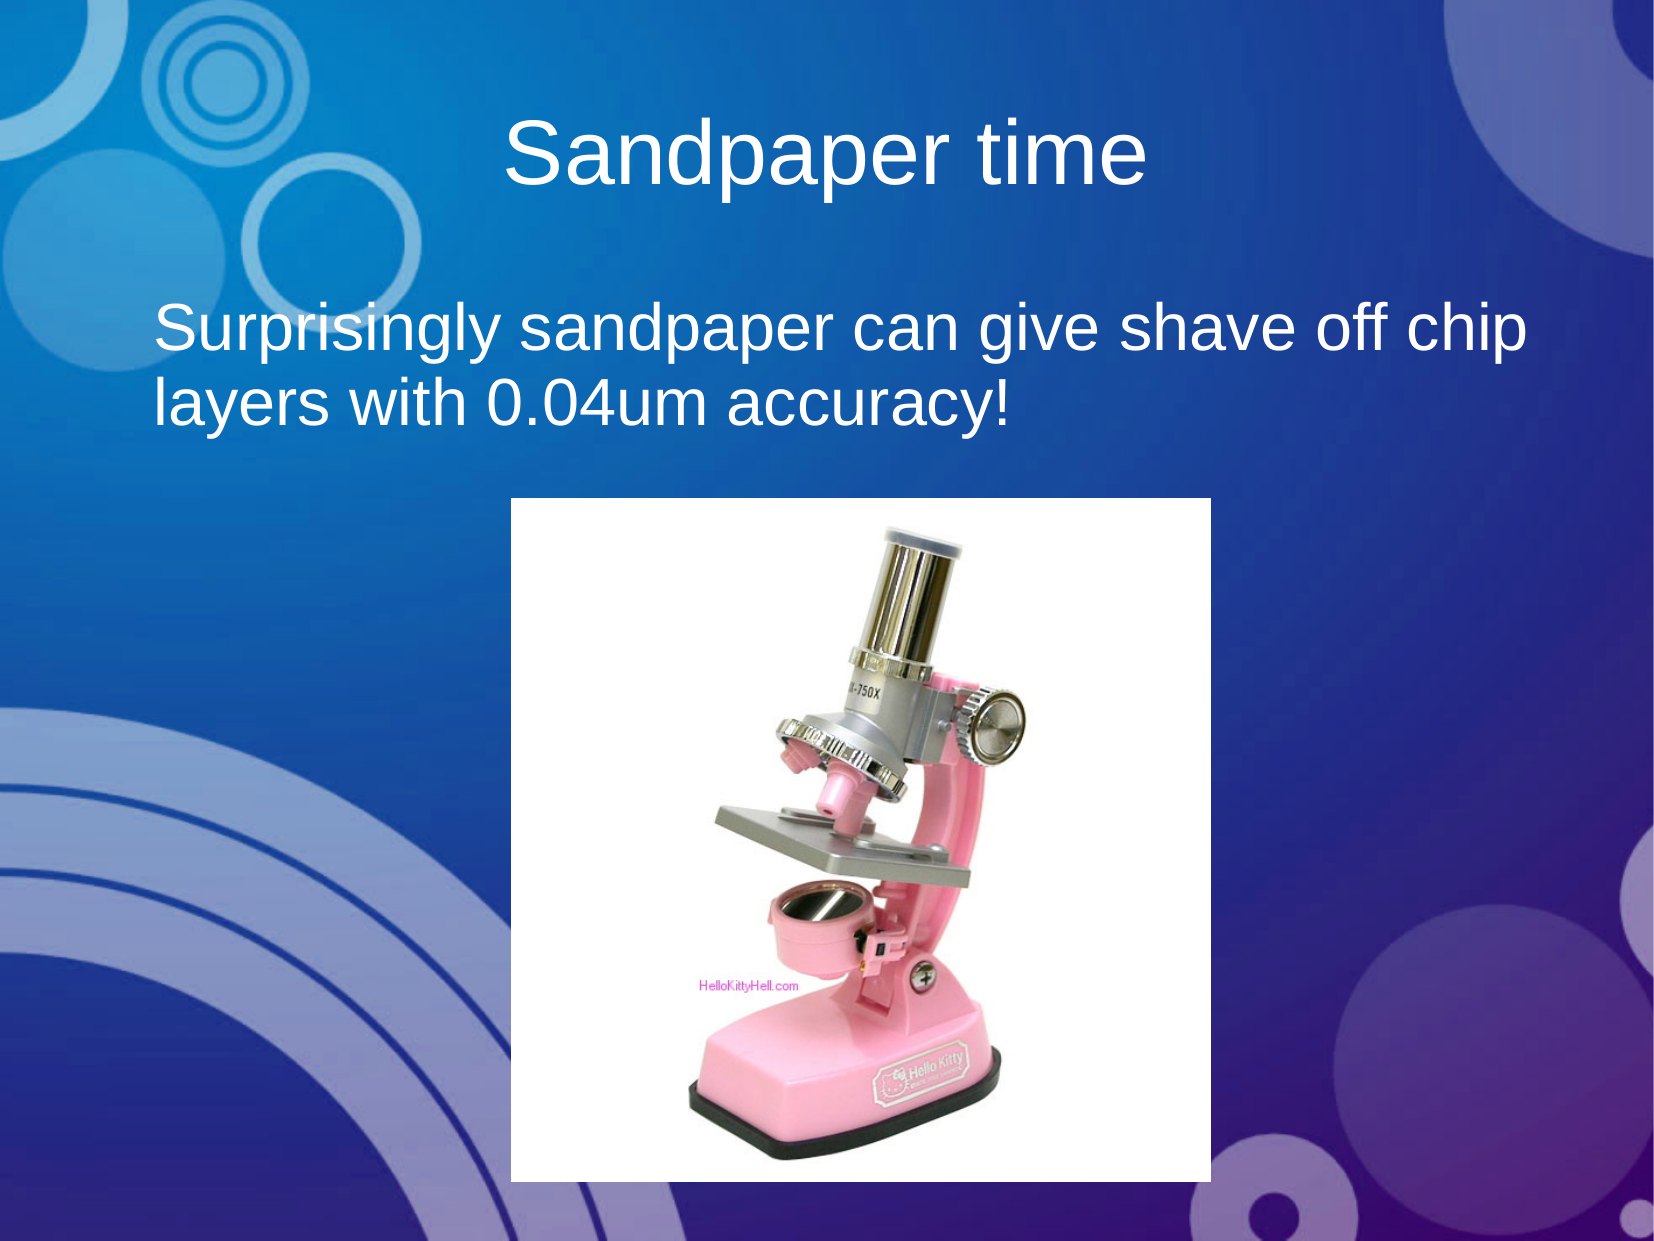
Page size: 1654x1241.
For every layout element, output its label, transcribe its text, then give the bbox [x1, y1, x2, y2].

title Sandpaper time [82, 56, 1571, 250]
picture [0, 0, 1654, 1241]
list Surprisingly sandpaper can give shave off chip layers with 0.04um accuracy! [82, 290, 1571, 1094]
